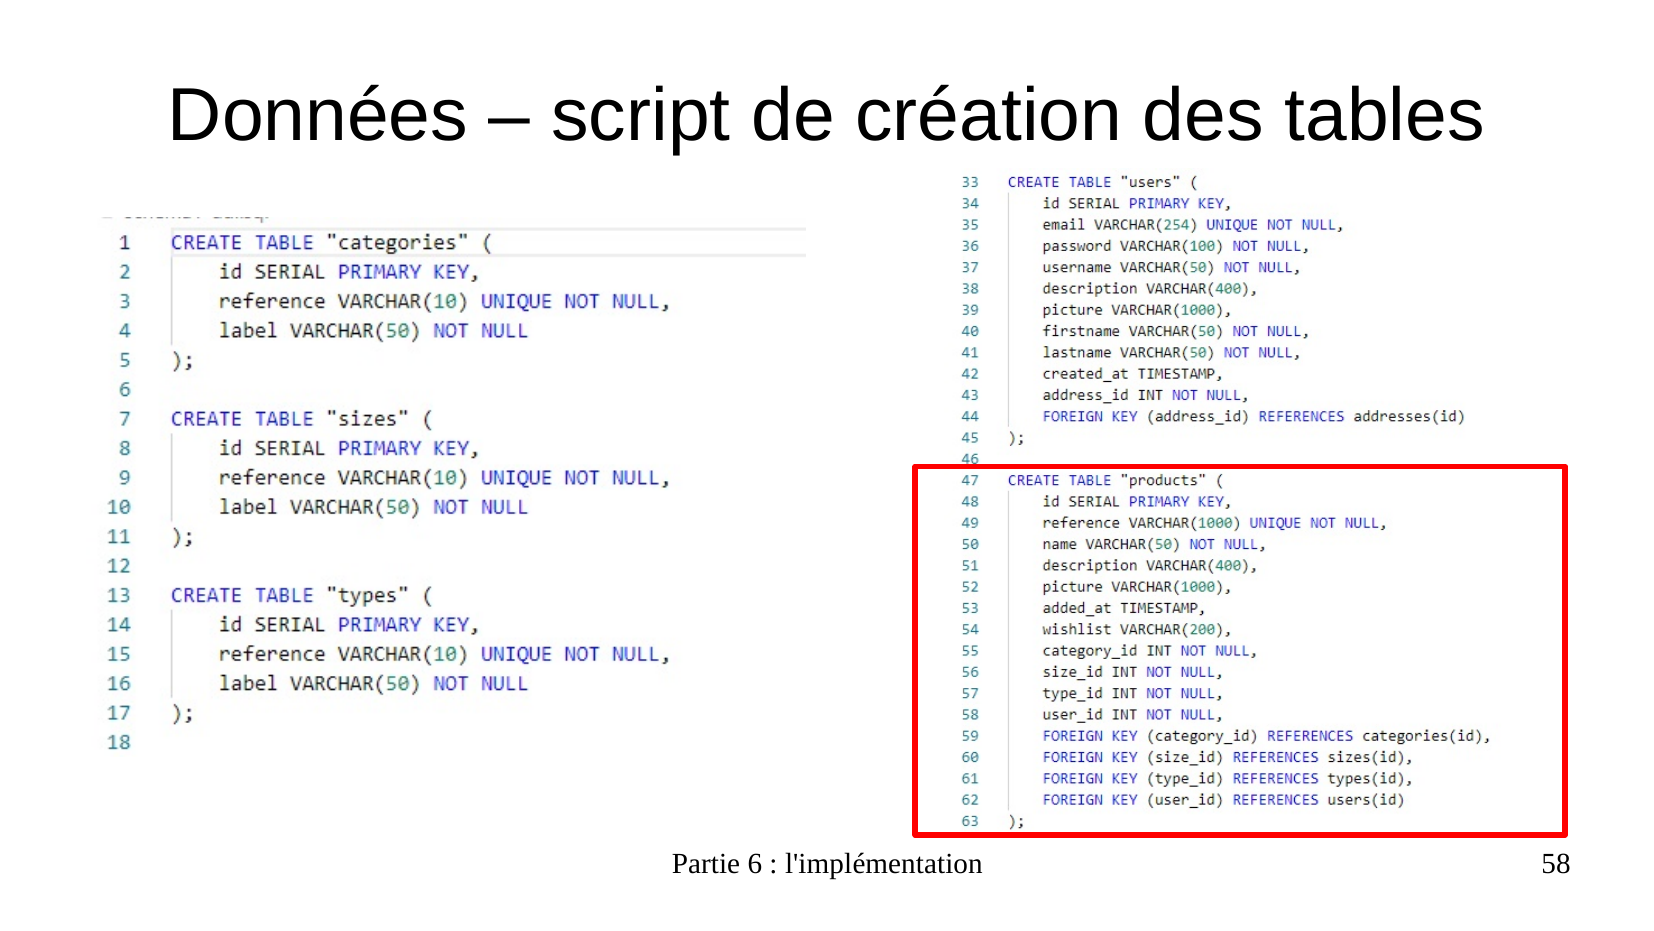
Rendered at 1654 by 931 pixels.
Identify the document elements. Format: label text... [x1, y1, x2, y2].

picture [86, 217, 806, 758]
title Données – script de création des tables [82, 37, 1571, 193]
text_box [915, 466, 1565, 835]
picture [944, 168, 1506, 466]
